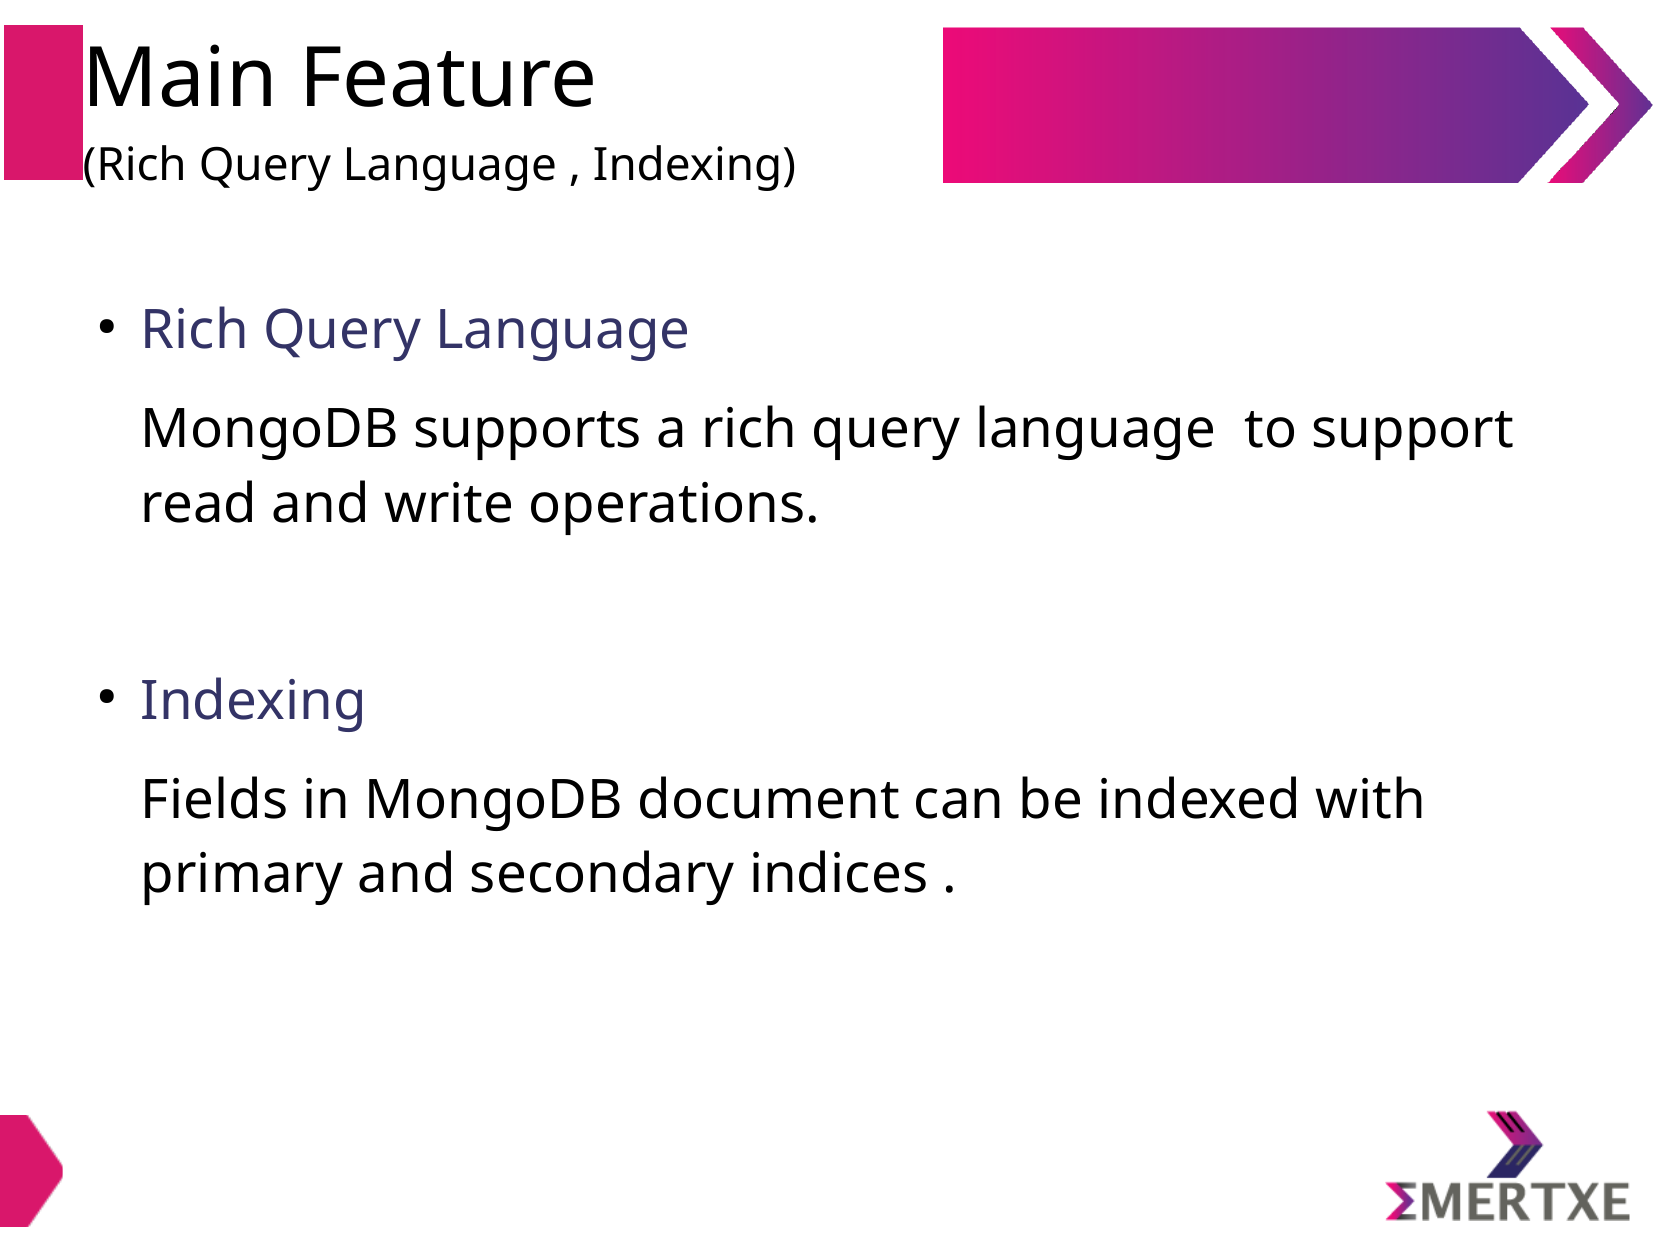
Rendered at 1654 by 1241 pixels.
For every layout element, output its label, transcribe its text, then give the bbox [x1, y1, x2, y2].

list Rich Query Language MongoDB supports a rich query language to support read and write operations. Indexing Fields in MongoDB document can be indexed with primary and secondary indices . [82, 290, 1571, 1010]
title Main Feature (Rich Query Language , Indexing) [82, 2, 1571, 210]
picture [1571, 27, 1653, 183]
picture [1385, 1107, 1631, 1221]
